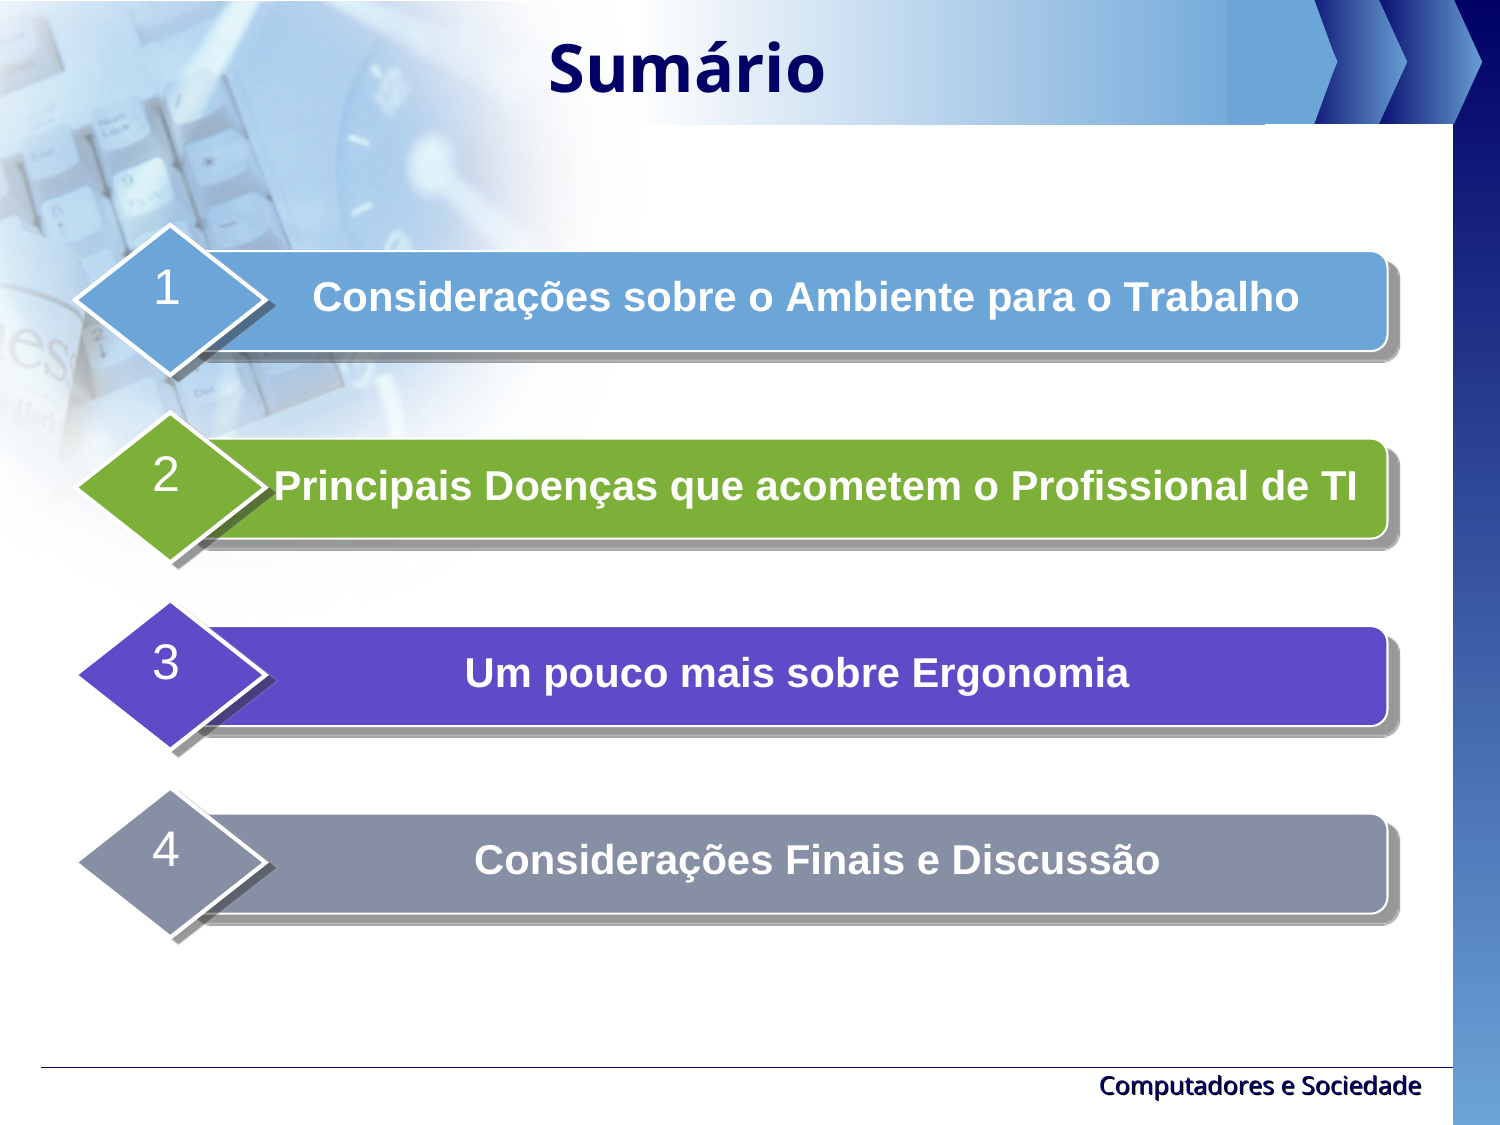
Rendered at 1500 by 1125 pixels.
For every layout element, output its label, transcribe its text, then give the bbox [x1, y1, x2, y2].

text_box Considerações Finais e Discussão [322, 825, 1313, 891]
text_box 3 [138, 621, 196, 697]
text_box Um pouco mais sobre Ergonomia [244, 638, 1351, 704]
text_box Considerações sobre o Ambiente para o Trabalho [224, 262, 1388, 328]
text_box [75, 412, 1388, 563]
text_box [75, 600, 1388, 751]
text_box [74, 224, 1388, 376]
text_box Principais Doenças que acometem o Profissional de TI [244, 450, 1388, 517]
text_box 1 [138, 246, 196, 322]
text_box [74, 787, 1388, 938]
title Sumário [74, 18, 1300, 115]
text_box 4 [138, 808, 196, 885]
text_box 2 [138, 433, 196, 510]
